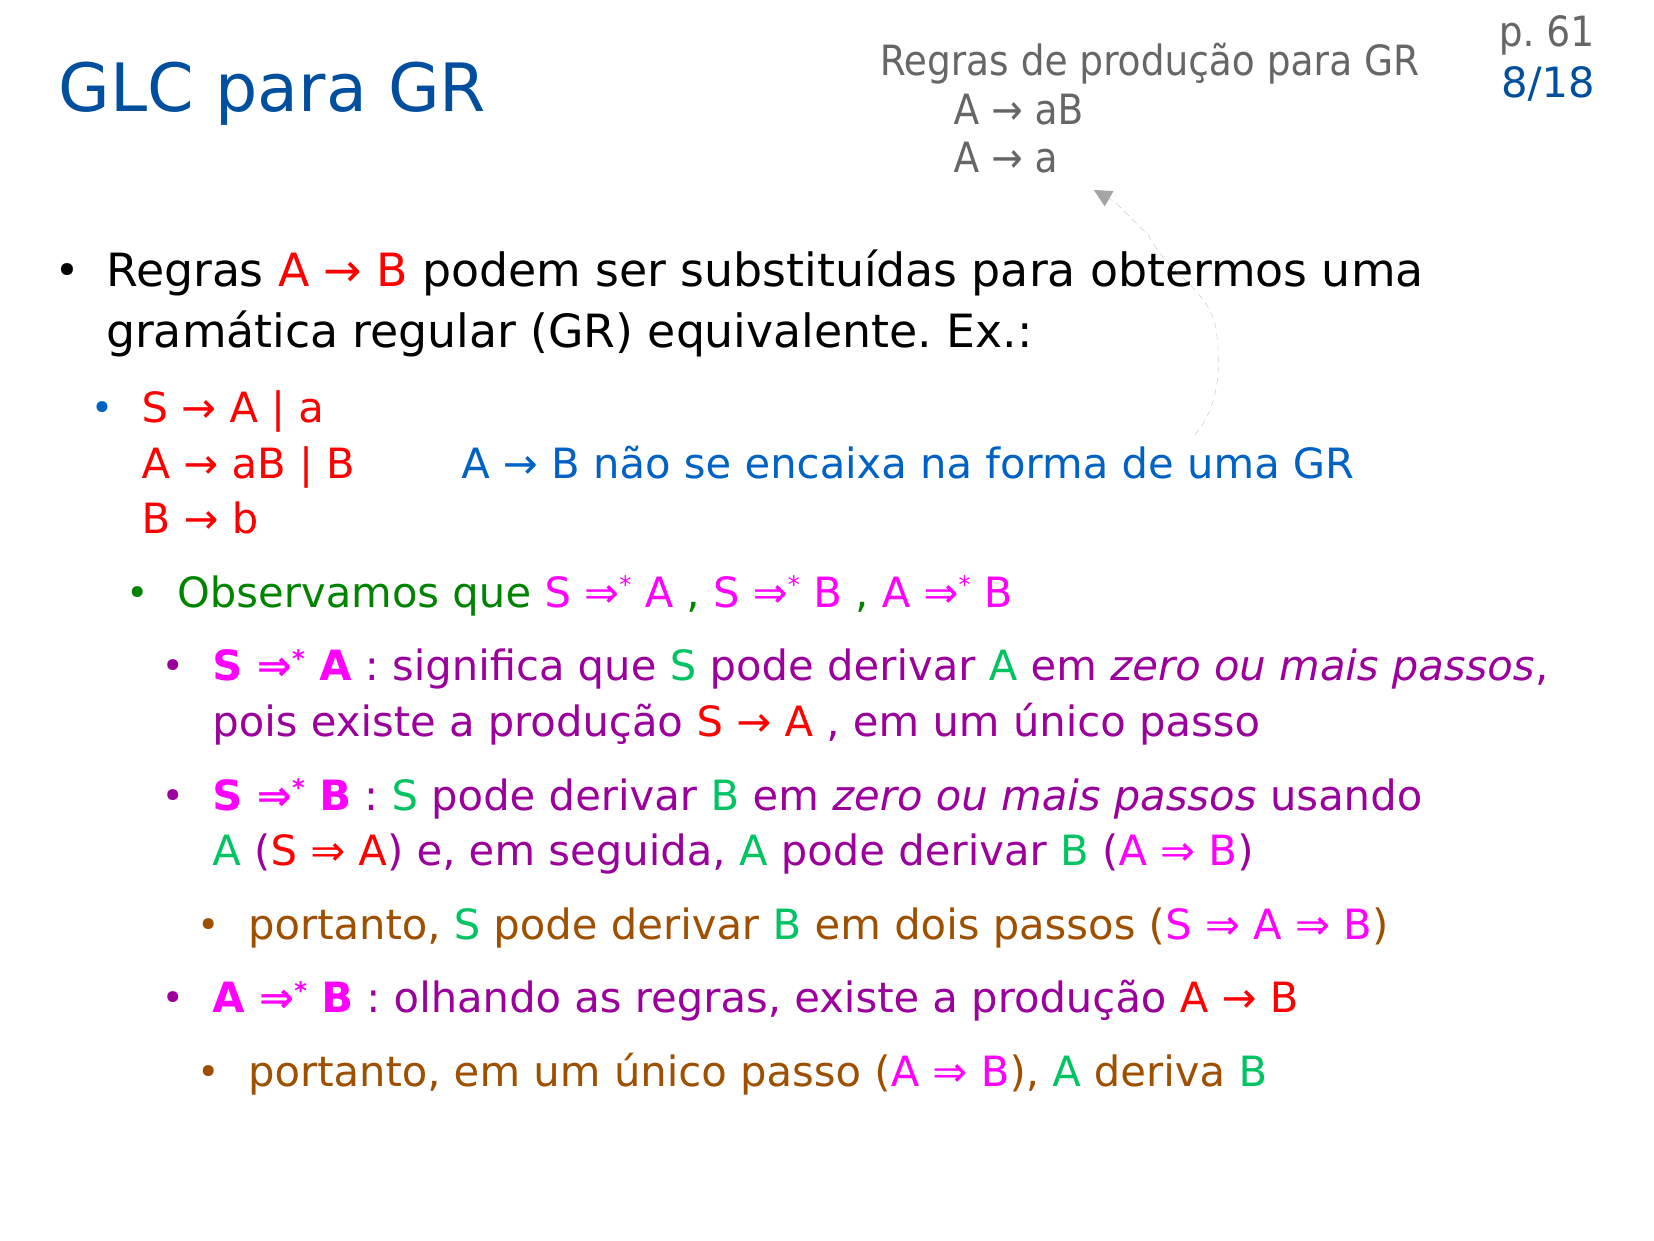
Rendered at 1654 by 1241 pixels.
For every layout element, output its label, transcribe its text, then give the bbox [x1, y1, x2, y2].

title GLC para GR [1538, 29, 1625, 148]
list Regras A → B podem ser substituídas para obtermos uma gramática regular (GR) equivalente. Ex.: S → A | a A → aB | B A → B não se encaixa na forma de uma GR B → b Observamos que S ⇒* A , S ⇒* B , A ⇒* B S ⇒* A : significa que S pode derivar A em zero ou mais passos, pois existe a produção S → A , em um único passo S ⇒* B : S pode derivar B em zero ou mais passos usando A (S ⇒ A) e, em seguida, A pode derivar B (A ⇒ B) portanto, S pode derivar B em dois passos (S ⇒ A ⇒ B) A ⇒* B : olhando as regras, existe a produção A → B portanto, em um único passo (A ⇒ B), A deriva B [59, 236, 1595, 1211]
title GLC para GR [59, 29, 865, 148]
text_box Regras de produção para GR A → aB A → a [865, 29, 1538, 239]
text_box p. 61 [1461, 0, 1610, 64]
